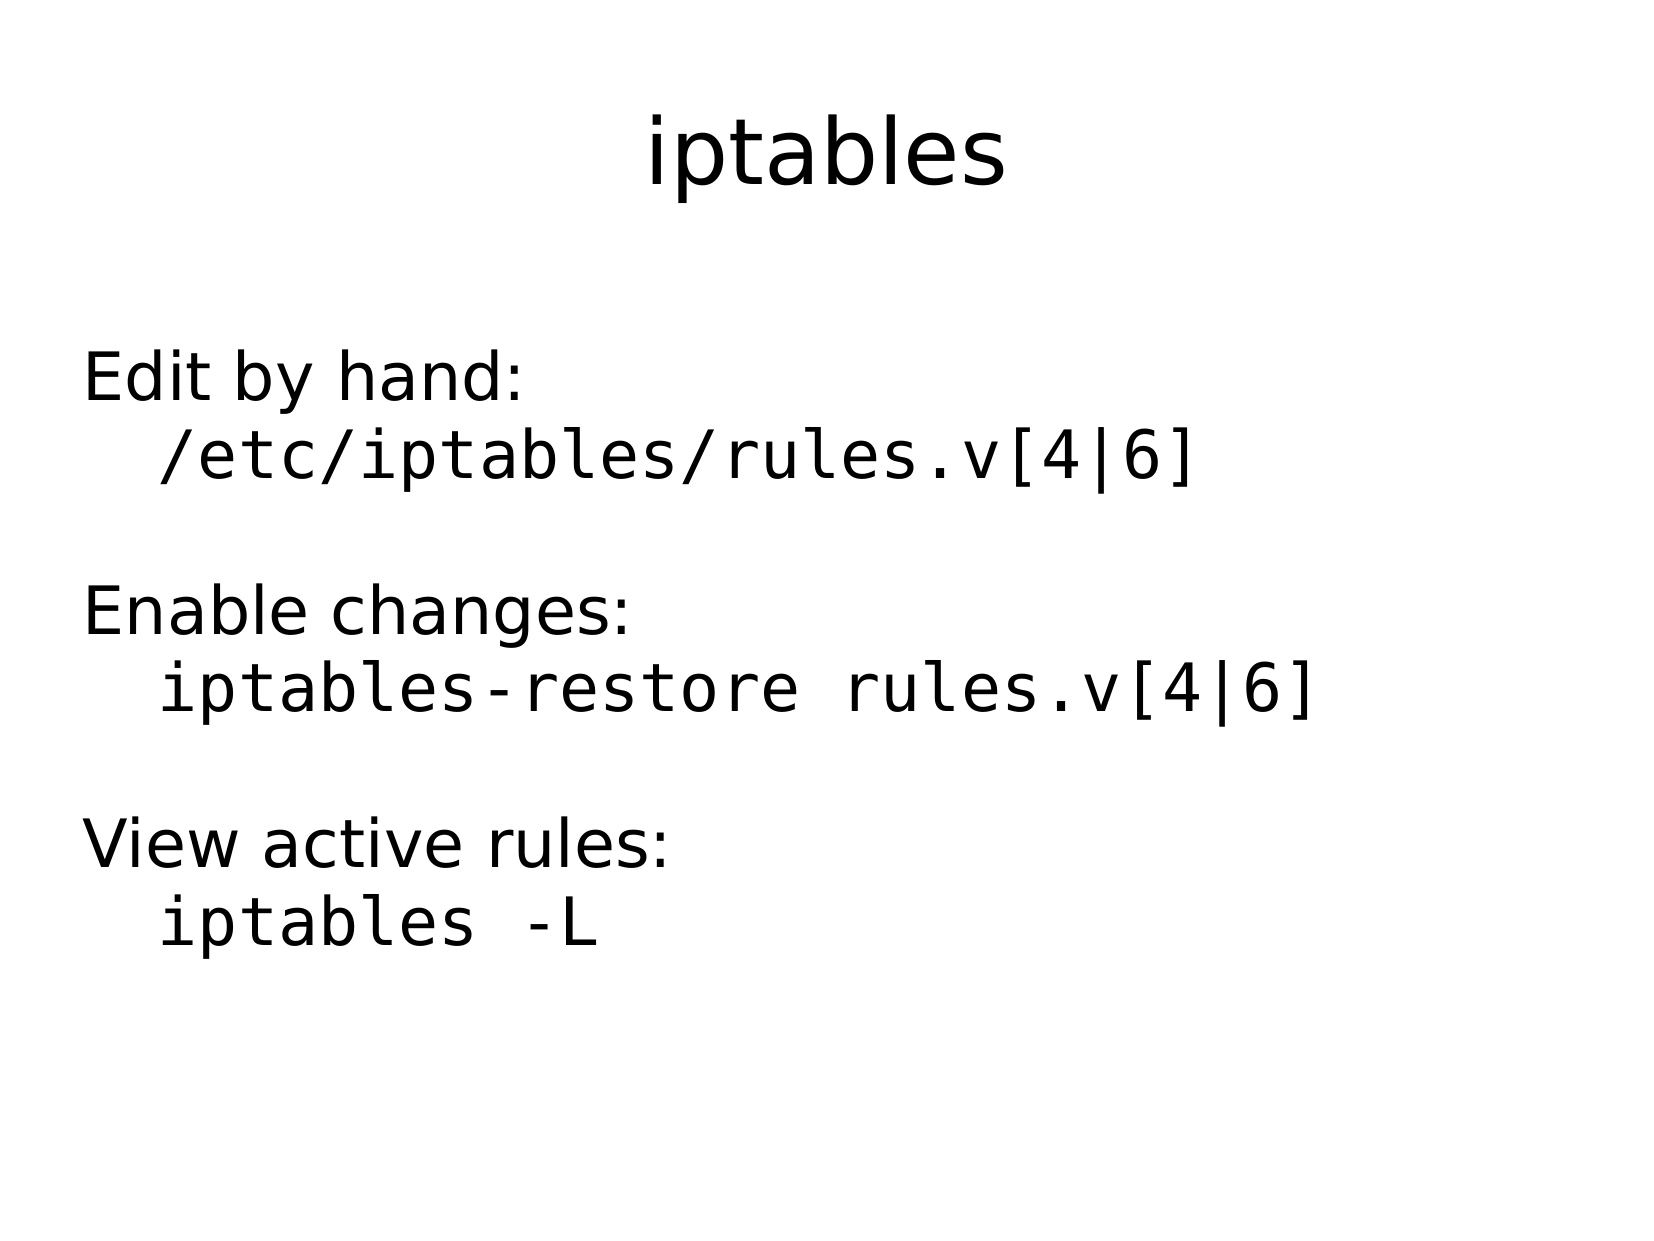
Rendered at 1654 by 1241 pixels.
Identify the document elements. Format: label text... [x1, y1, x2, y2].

title iptables [82, 49, 1571, 257]
subtitle Edit by hand: /etc/iptables/rules.v[4|6] Enable changes: iptables-restore rules.v[4|6] View active rules: iptables -L [82, 290, 1571, 1010]
